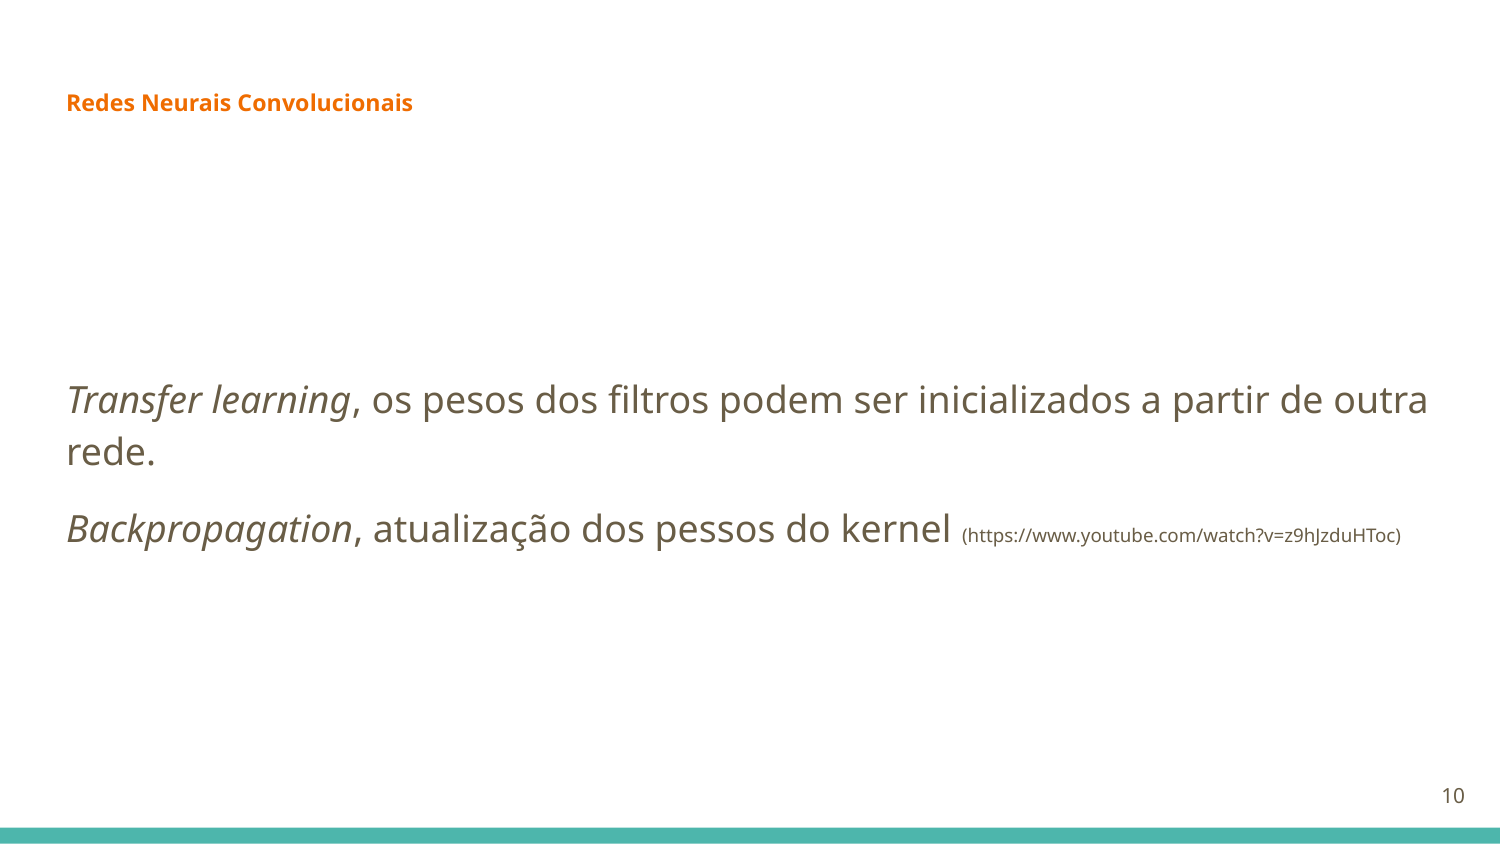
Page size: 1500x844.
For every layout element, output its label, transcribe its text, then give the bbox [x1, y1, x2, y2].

list Transfer learning, os pesos dos filtros podem ser inicializados a partir de outra rede. Backpropagation, atualização dos pessos do kernel (https://www.youtube.com/watch?v=z9hJzduHToc) [51, 207, 1449, 765]
slide_number <number> [1389, 764, 1480, 830]
title Redes Neurais Convolucionais [51, 72, 1449, 189]
